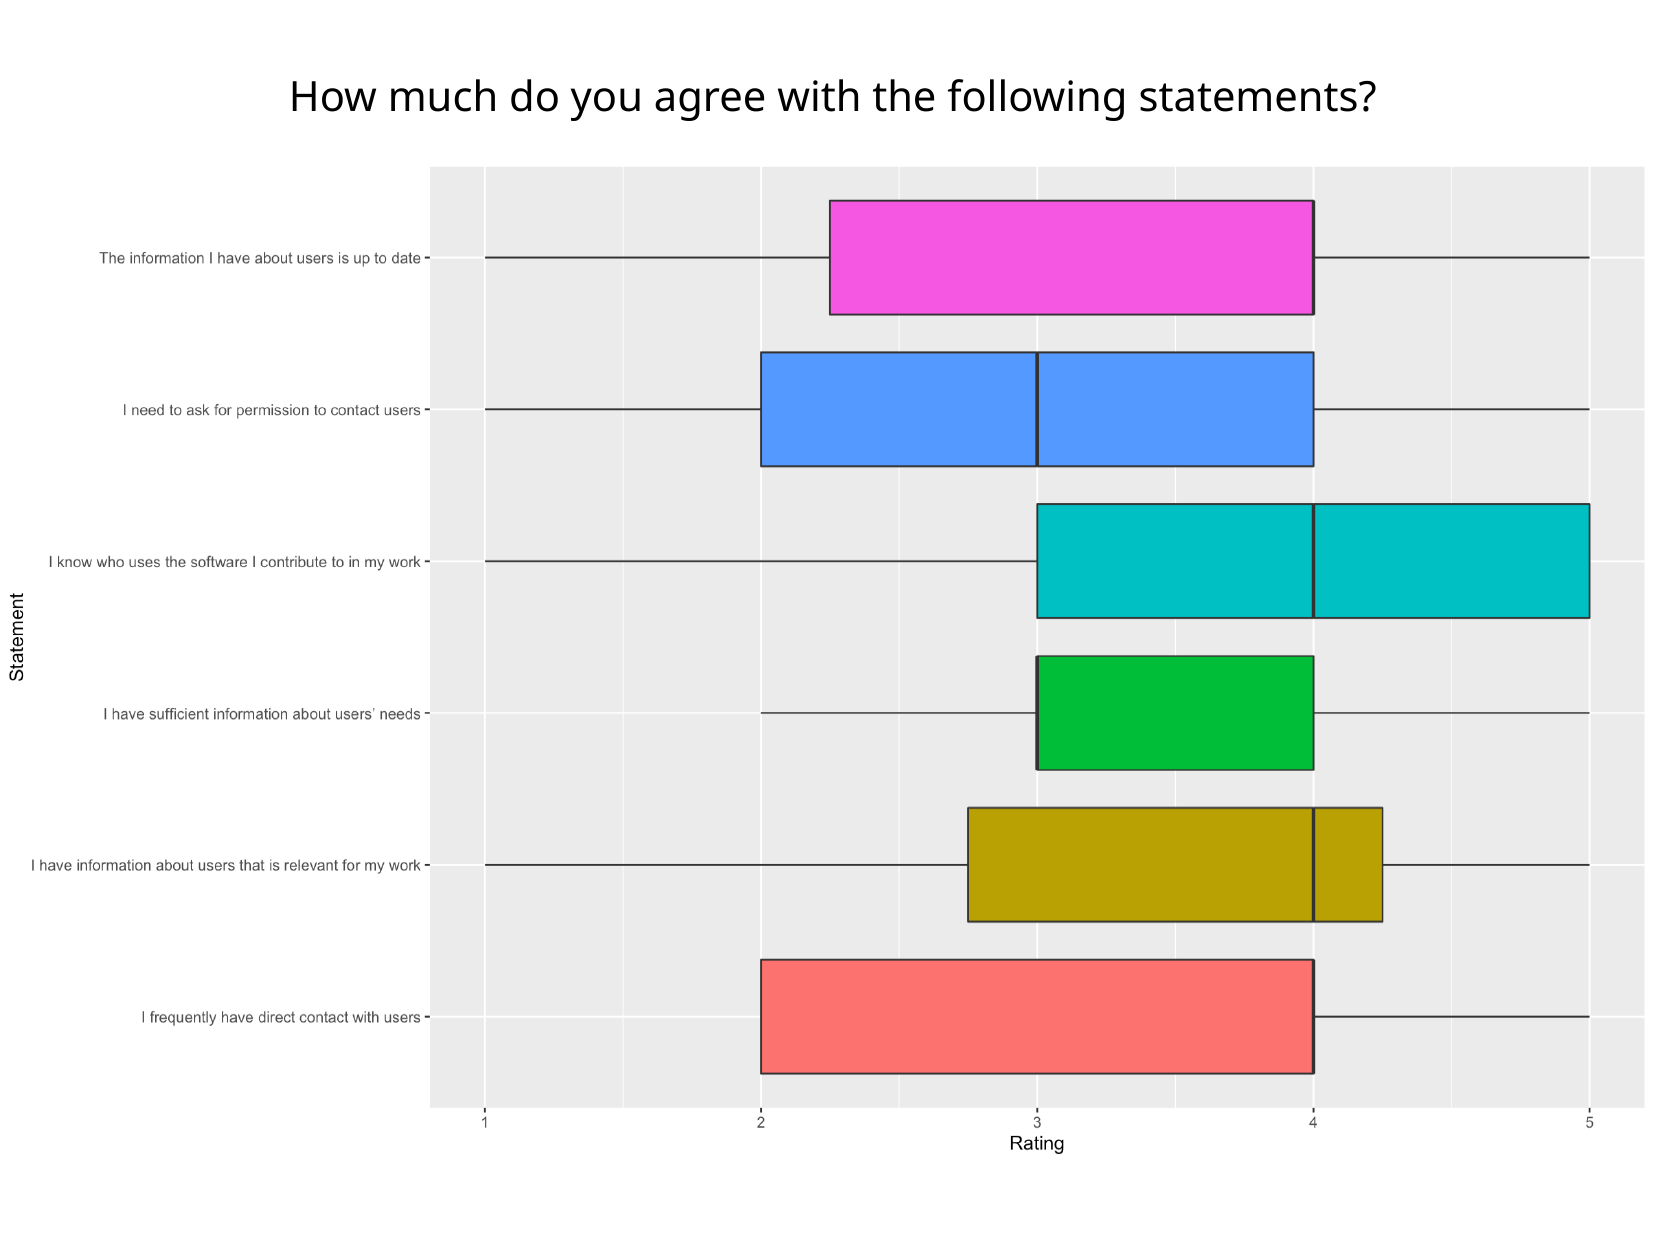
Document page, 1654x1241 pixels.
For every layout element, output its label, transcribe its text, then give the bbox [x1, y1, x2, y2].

title How much do you agree with the following statements? [88, 19, 1577, 159]
picture [0, 159, 1654, 1156]
